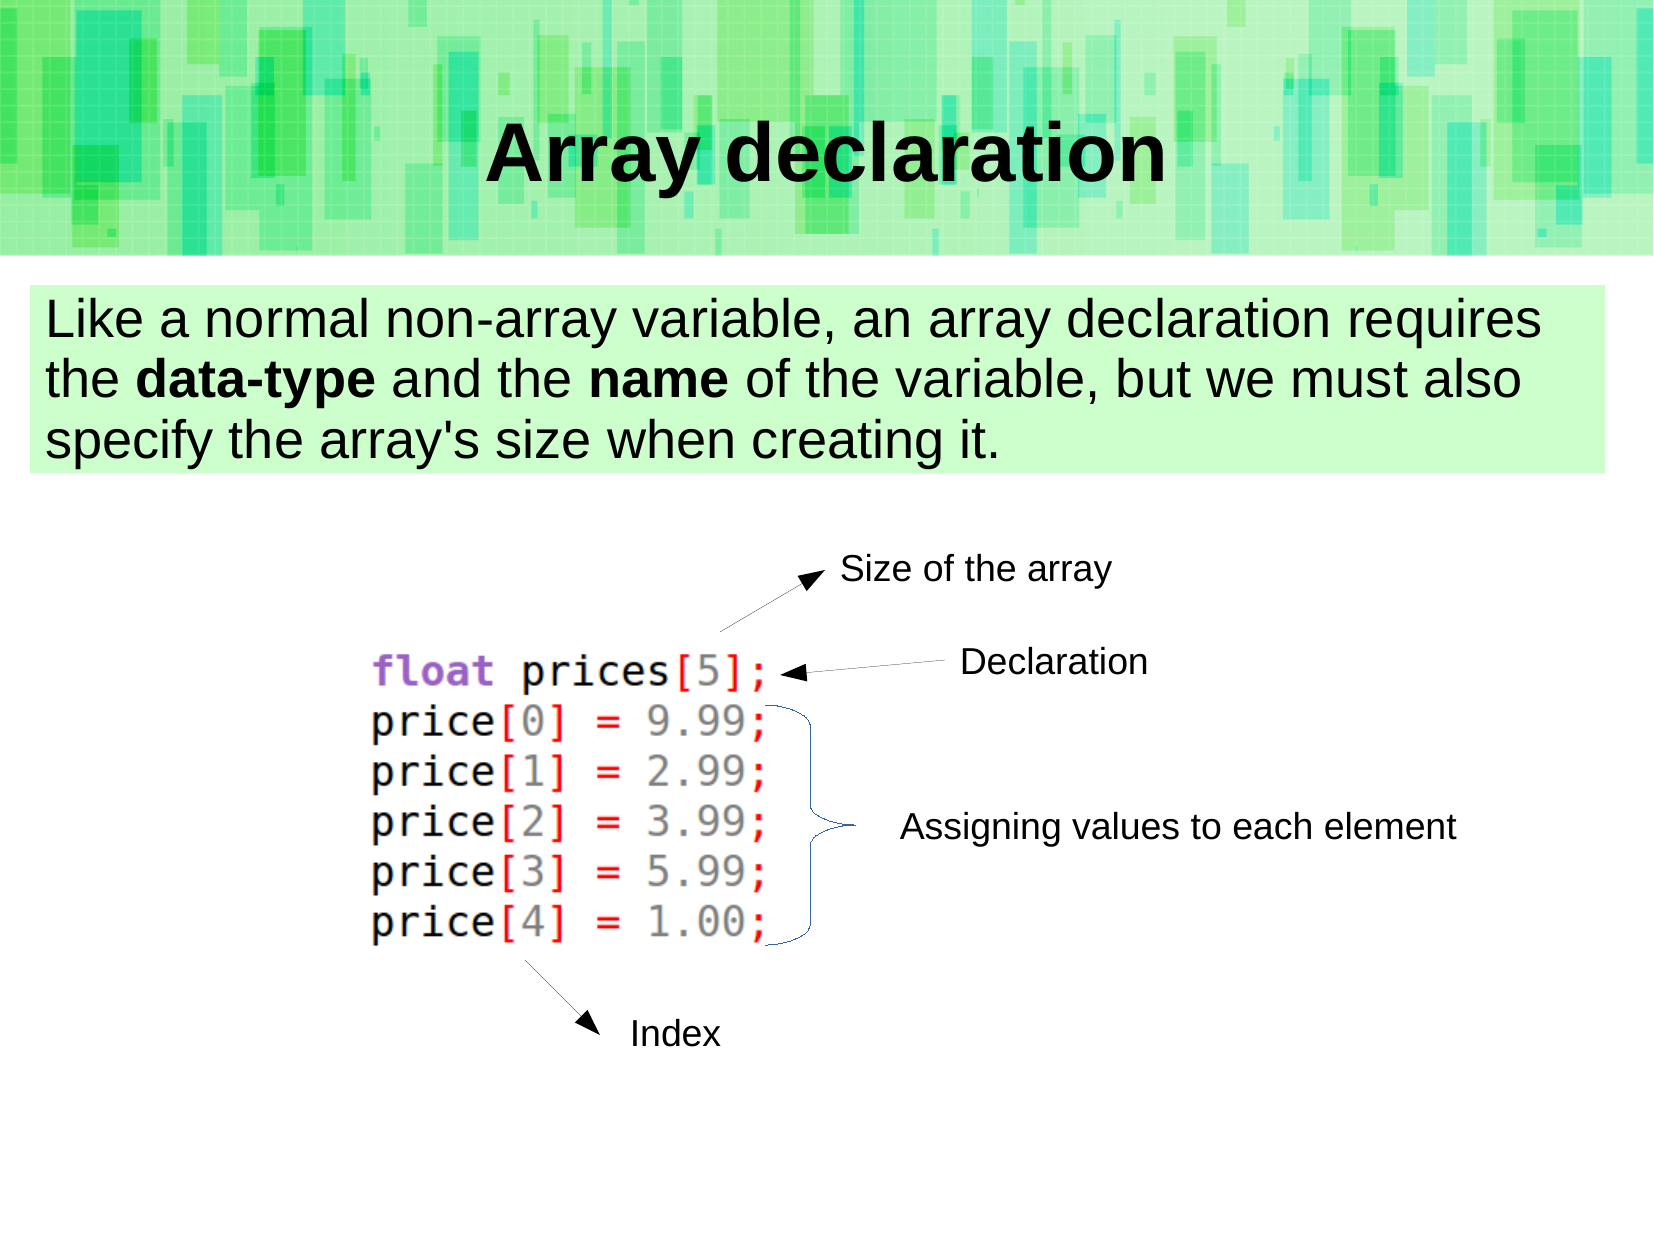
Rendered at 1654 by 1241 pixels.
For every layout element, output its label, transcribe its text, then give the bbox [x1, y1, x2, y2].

text_box Index [615, 1005, 1006, 1062]
title Array declaration [82, 49, 1571, 257]
picture [0, 0, 1654, 1241]
text_box Like a normal non-array variable, an array declaration requires the data-type and the name of the variable, but we must also specify the array's size when creating it. [30, 285, 1606, 474]
text_box Declaration [945, 633, 1516, 691]
text_box Size of the array [825, 540, 1366, 597]
text_box Assigning values to each element [885, 798, 1516, 856]
